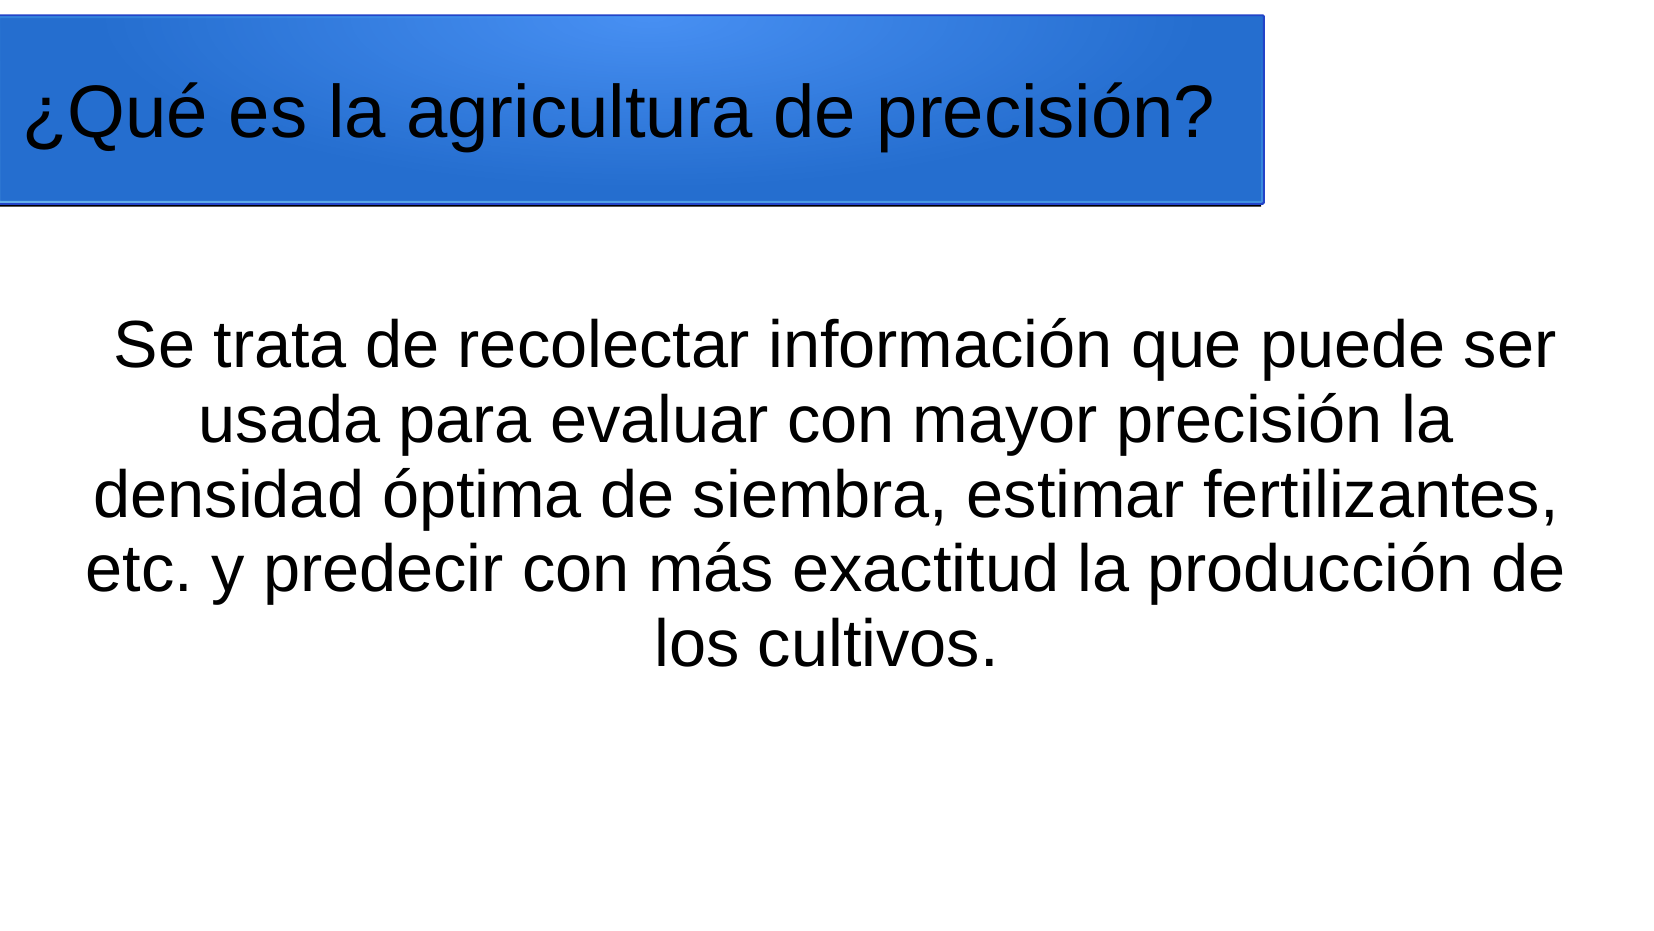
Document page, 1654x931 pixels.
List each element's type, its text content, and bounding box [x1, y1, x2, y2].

subtitle Se trata de recolectar información que puede ser usada para evaluar con mayor precisión la densidad óptima de siembra, estimar fertilizantes, etc. y predecir con más exactitud la producción de los cultivos. [82, 224, 1571, 764]
title ¿Qué es la agricultura de precisión? [22, 35, 1366, 189]
